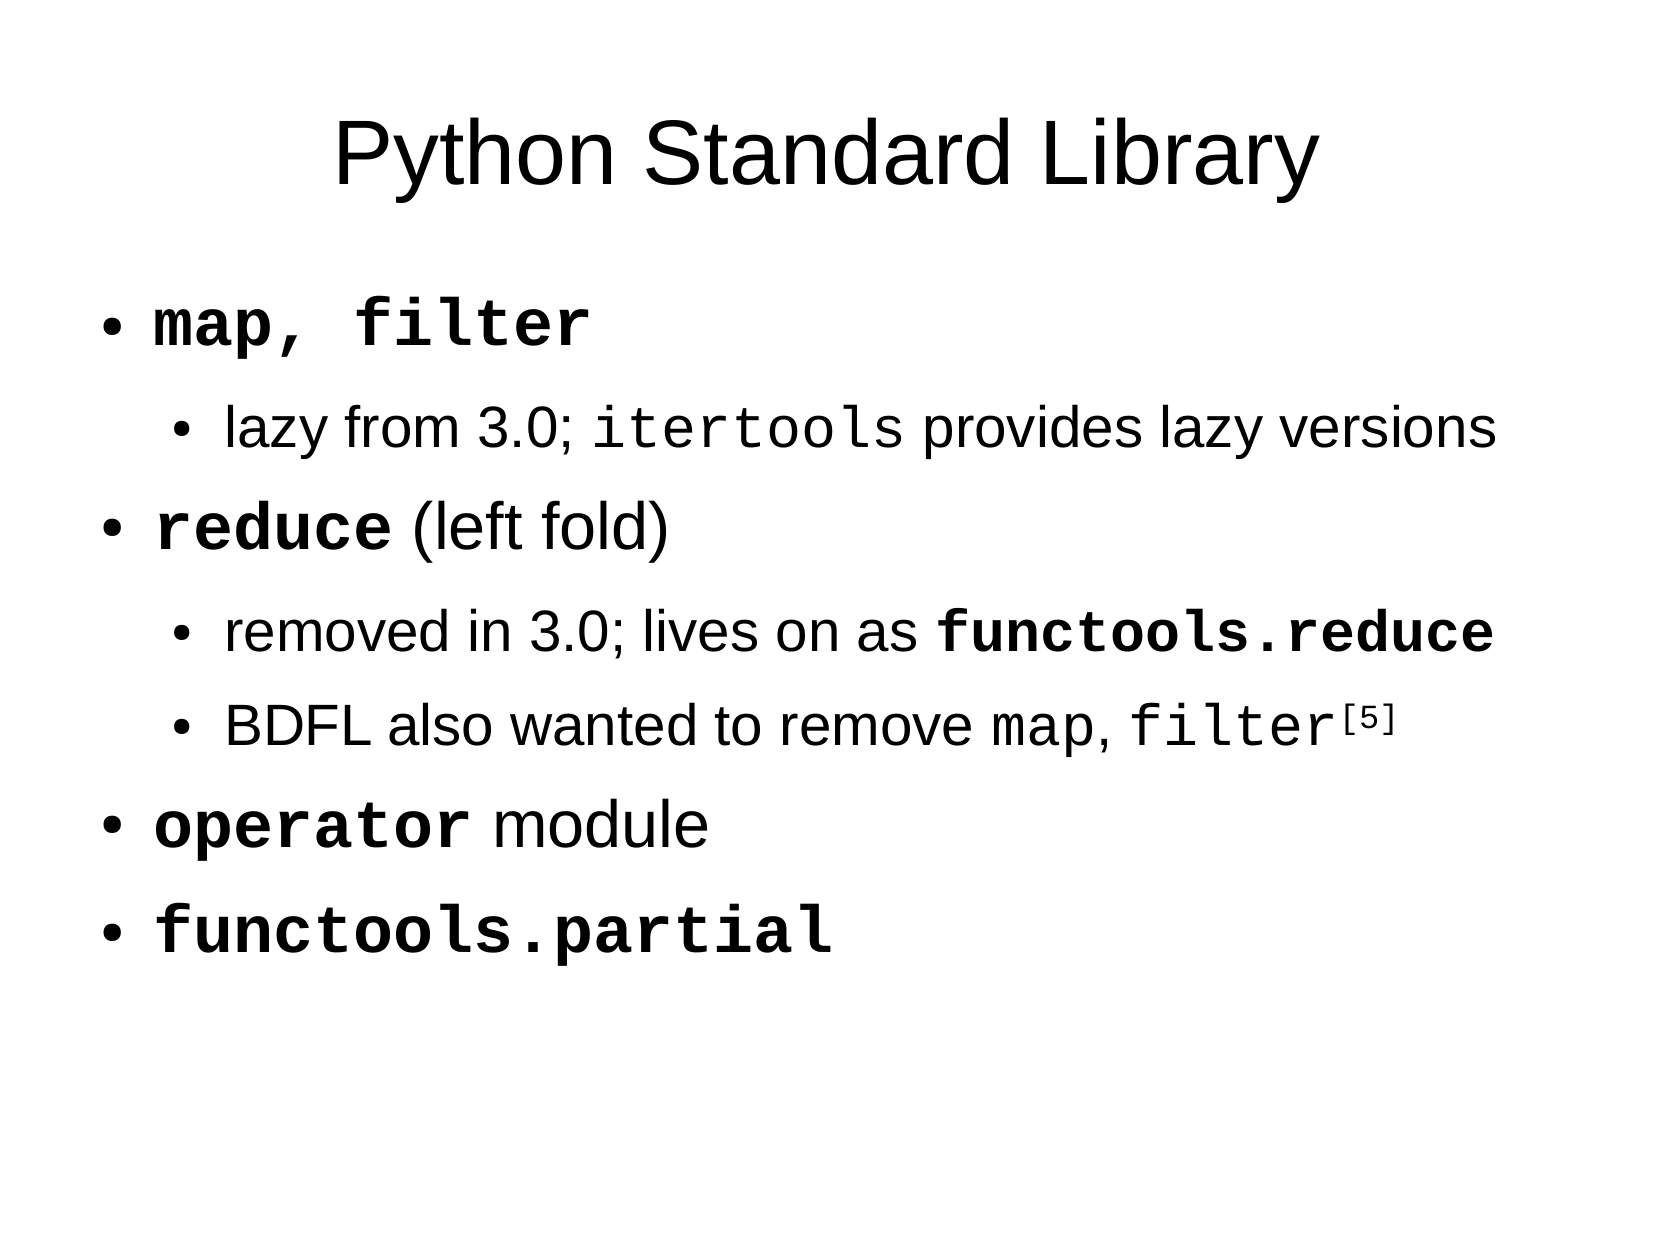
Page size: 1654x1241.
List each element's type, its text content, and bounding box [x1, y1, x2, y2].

list map, filter lazy from 3.0; itertools provides lazy versions reduce (left fold) removed in 3.0; lives on as functools.reduce BDFL also wanted to remove map, filter[5] operator module functools.partial [82, 290, 1571, 1109]
title Python Standard Library [82, 49, 1571, 257]
